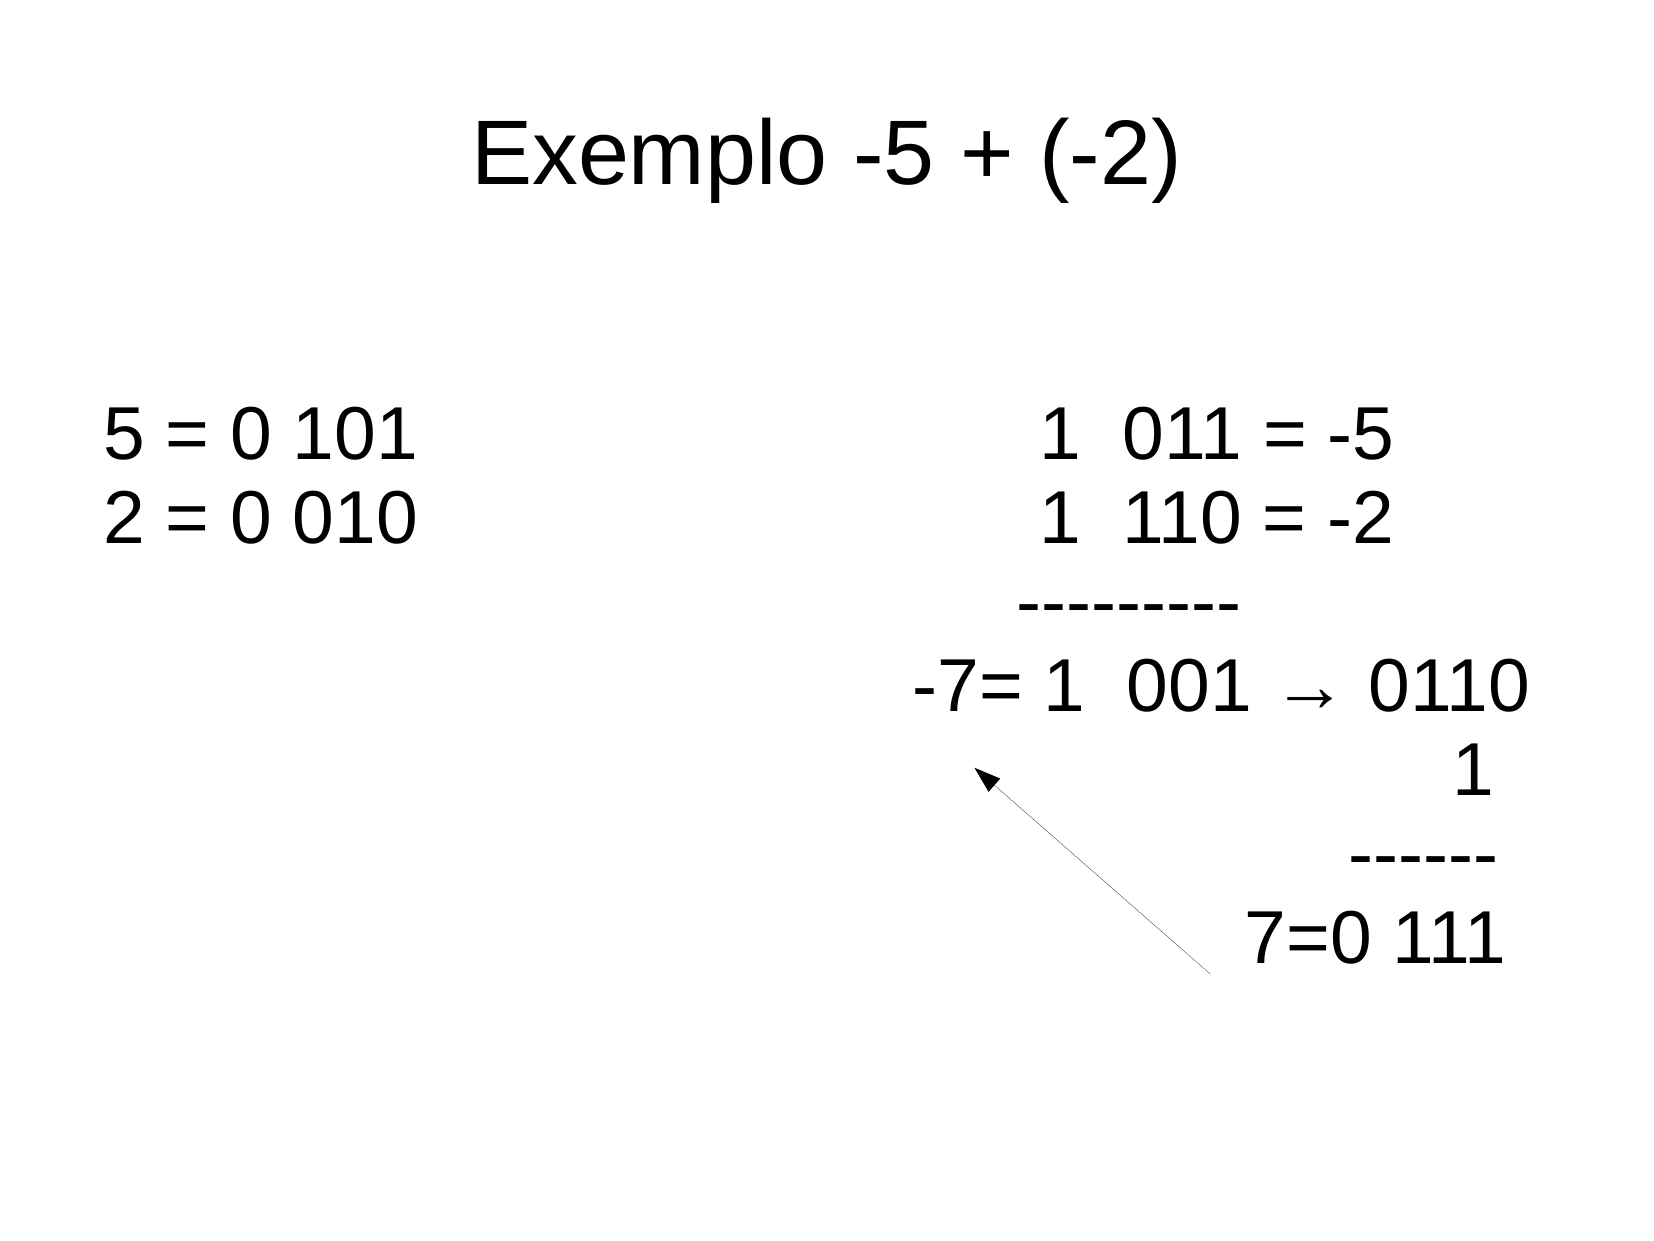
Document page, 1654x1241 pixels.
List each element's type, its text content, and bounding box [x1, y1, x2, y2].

title Exemplo -5 + (-2) [82, 49, 1571, 257]
text_box 5 = 0 101 1 011 = -5 2 = 0 010 1 110 = -2 --------- -7= 1 001 → 0110 1 ------ 7=0 111 [88, 383, 1551, 1236]
